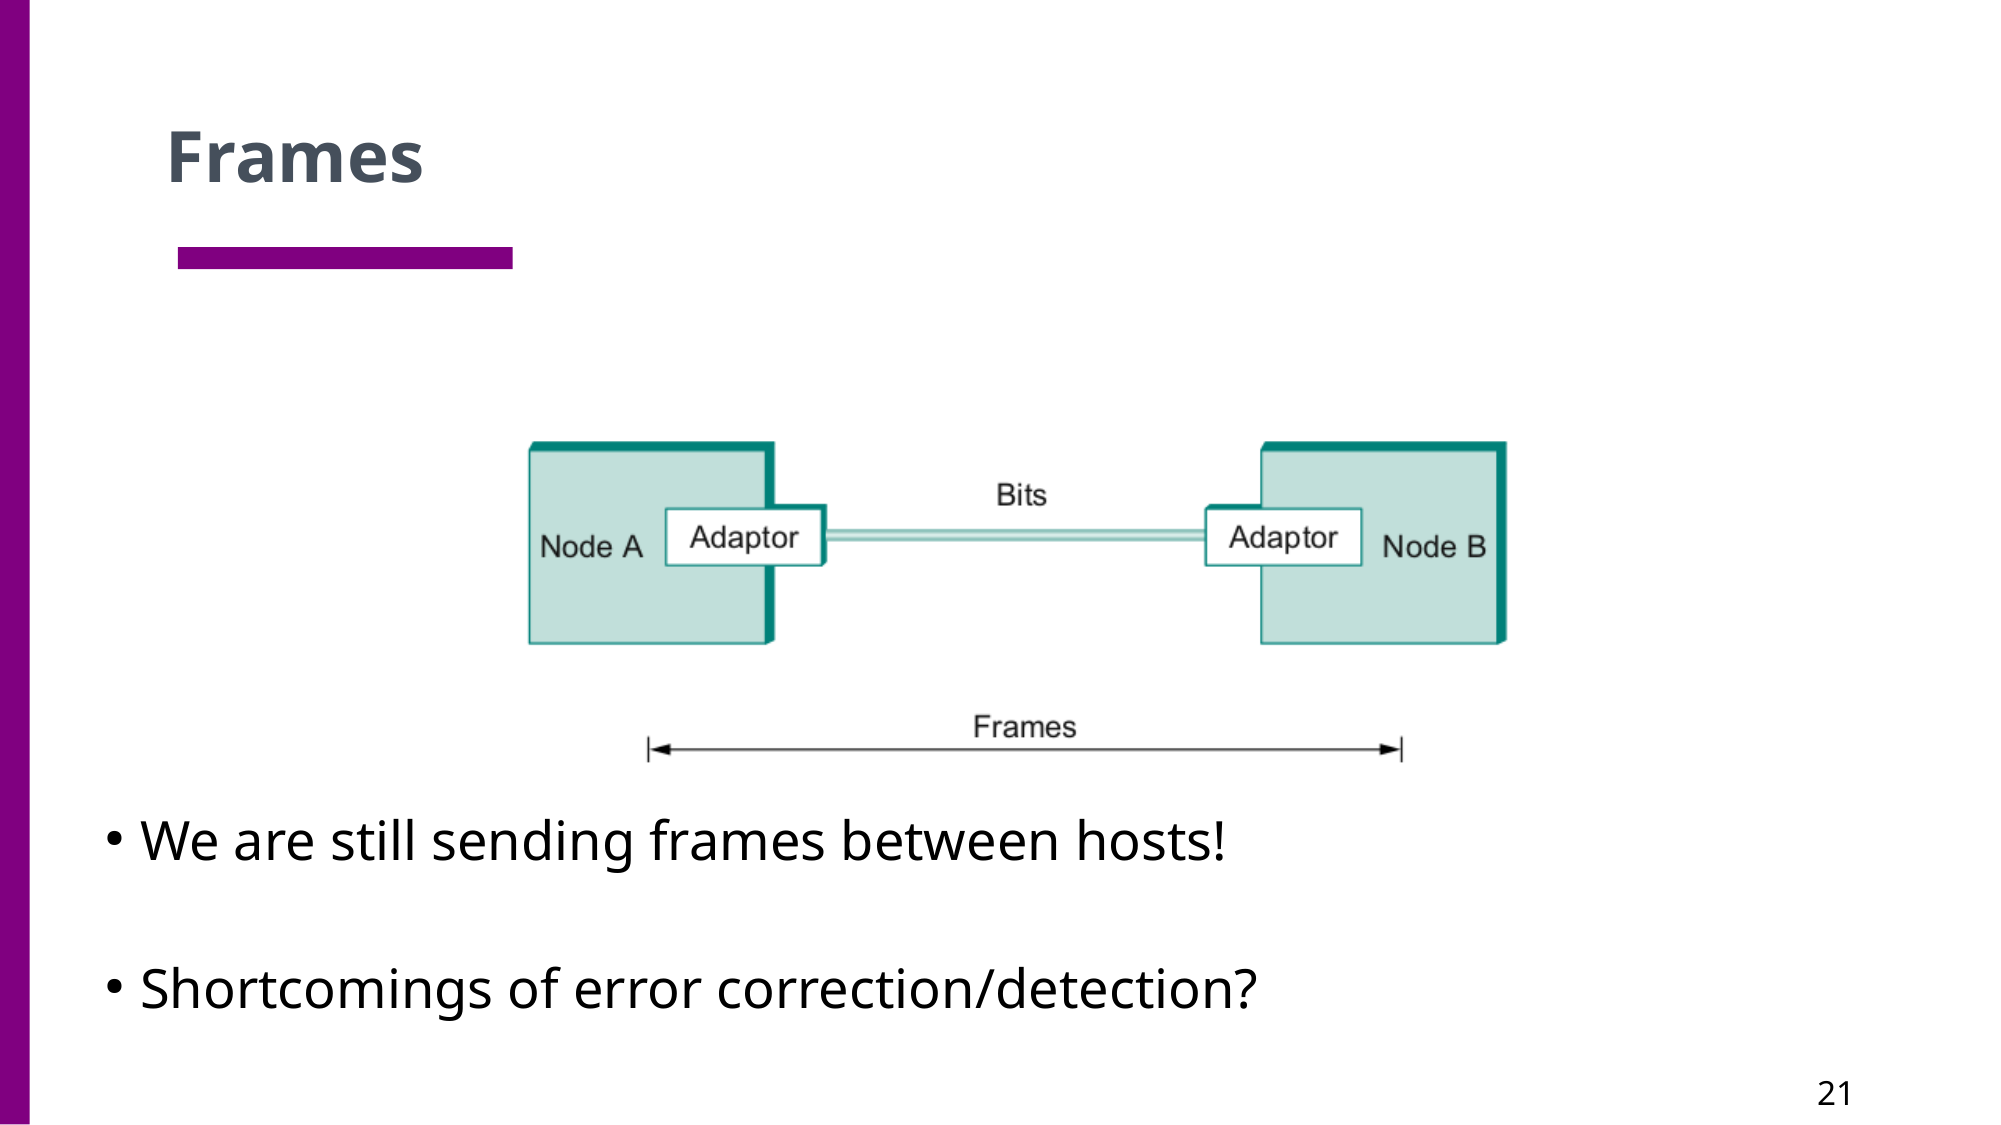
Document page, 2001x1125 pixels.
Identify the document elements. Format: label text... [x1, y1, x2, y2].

text_box Frames [151, 0, 1849, 212]
text_box We are still sending frames between hosts! Shortcomings of error correction/detection? [90, 795, 1990, 1008]
picture [440, 357, 1570, 772]
